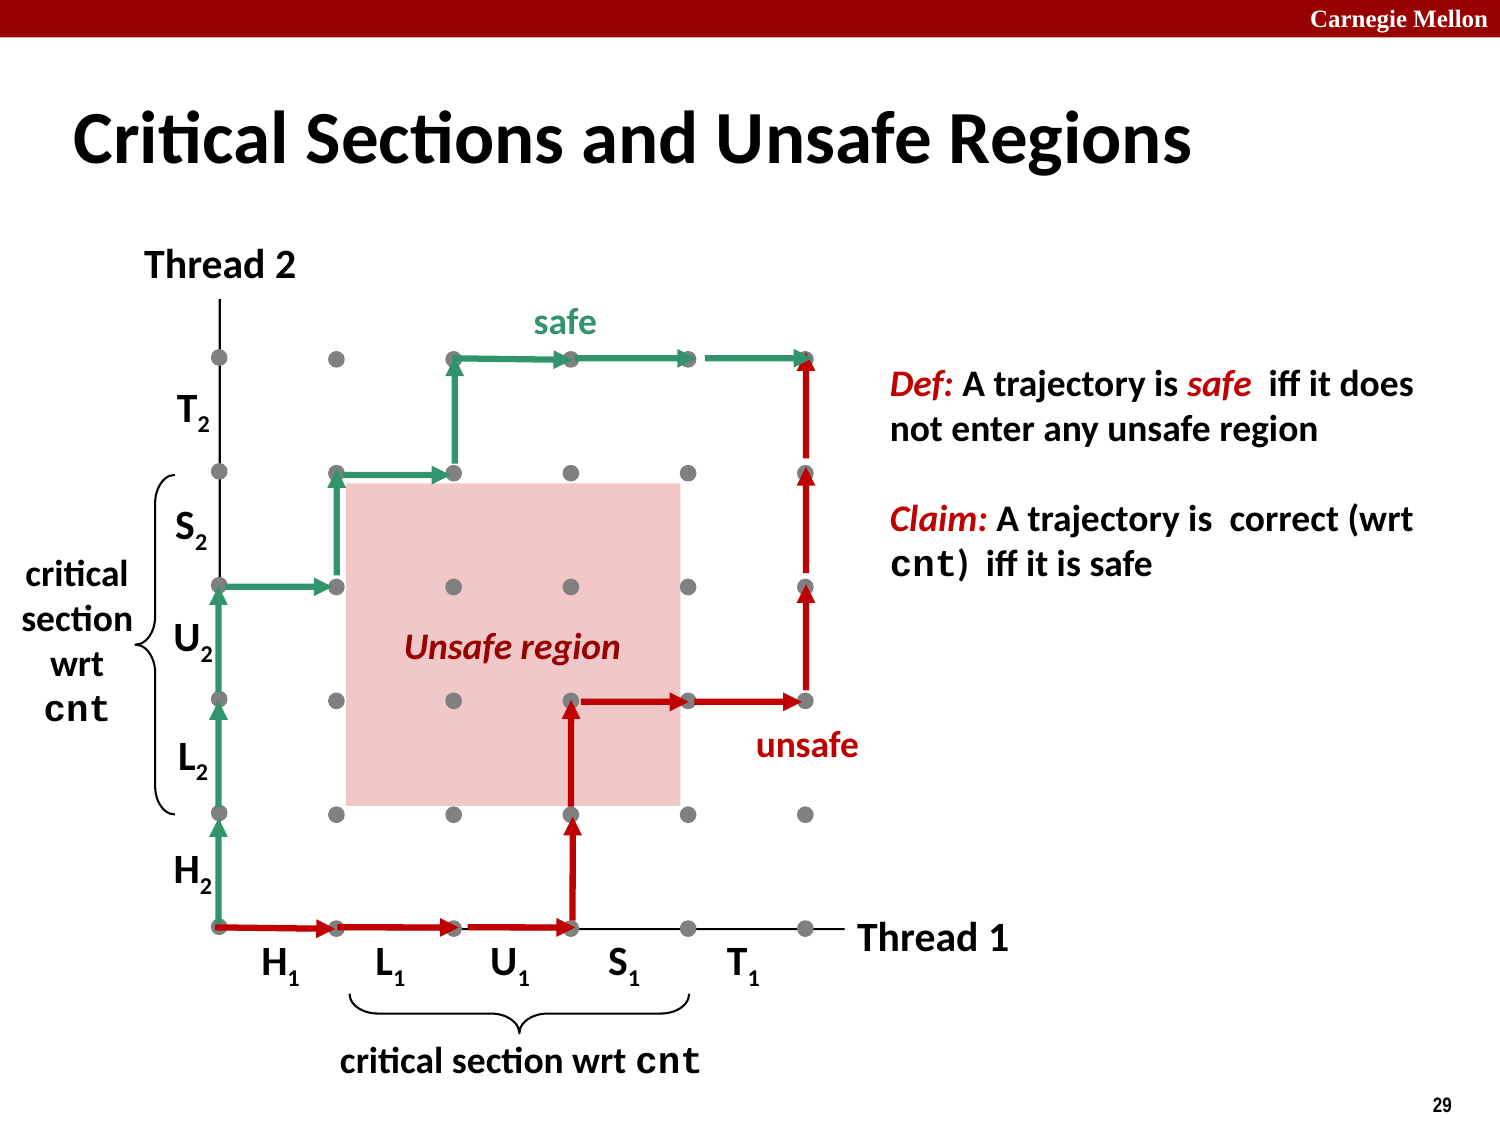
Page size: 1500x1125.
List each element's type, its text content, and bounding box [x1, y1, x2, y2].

text_box T1 [712, 926, 775, 999]
text_box [681, 466, 695, 480]
text_box safe [518, 289, 612, 350]
text_box S2 [160, 490, 223, 563]
text_box [212, 922, 224, 934]
text_box [564, 808, 578, 821]
text_box [330, 808, 343, 821]
text_box H2 [222, 837, 227, 907]
text_box [565, 353, 577, 366]
text_box [212, 578, 225, 591]
text_box [807, 467, 812, 476]
text_box [212, 465, 226, 478]
text_box Thread 1 [842, 901, 1025, 967]
text_box Def: A trajectory is safe iff it does not enter any unsafe region Claim: A trajectory is correct (wrt cnt) iff it is safe [875, 358, 1450, 630]
text_box [682, 694, 694, 708]
text_box [447, 353, 458, 365]
text_box H2 [158, 834, 215, 907]
text_box [330, 466, 343, 478]
text_box [212, 807, 226, 820]
text_box Unsafe region [388, 614, 637, 675]
text_box [330, 922, 343, 935]
text_box [681, 922, 695, 935]
title Critical Sections and Unsafe Regions [58, 71, 1304, 197]
text_box [447, 808, 460, 821]
text_box unsafe [741, 712, 875, 773]
text_box [447, 466, 460, 480]
text_box critical section wrt cnt [0, 541, 155, 737]
text_box [330, 580, 343, 594]
text_box critical section wrt cnt [325, 1028, 718, 1089]
text_box [330, 694, 343, 708]
text_box [799, 694, 812, 708]
text_box Thread 2 [129, 229, 312, 295]
text_box T2 [162, 372, 225, 445]
text_box [449, 922, 460, 935]
text_box [212, 693, 226, 705]
text_box L1 [360, 931, 421, 999]
text_box [330, 353, 343, 366]
text_box [346, 483, 695, 806]
text_box [799, 922, 812, 935]
text_box U1 [475, 931, 545, 999]
text_box [799, 808, 812, 821]
text_box [681, 808, 695, 821]
text_box [212, 351, 226, 364]
text_box H1 [246, 931, 315, 999]
text_box U2 [158, 602, 215, 675]
text_box L2 [163, 720, 215, 793]
text_box S1 [593, 926, 655, 999]
text_box [566, 922, 578, 935]
text_box [799, 467, 805, 477]
text_box U2 [222, 605, 228, 675]
text_box [564, 466, 578, 480]
text_box [685, 360, 695, 366]
text_box [799, 580, 812, 592]
